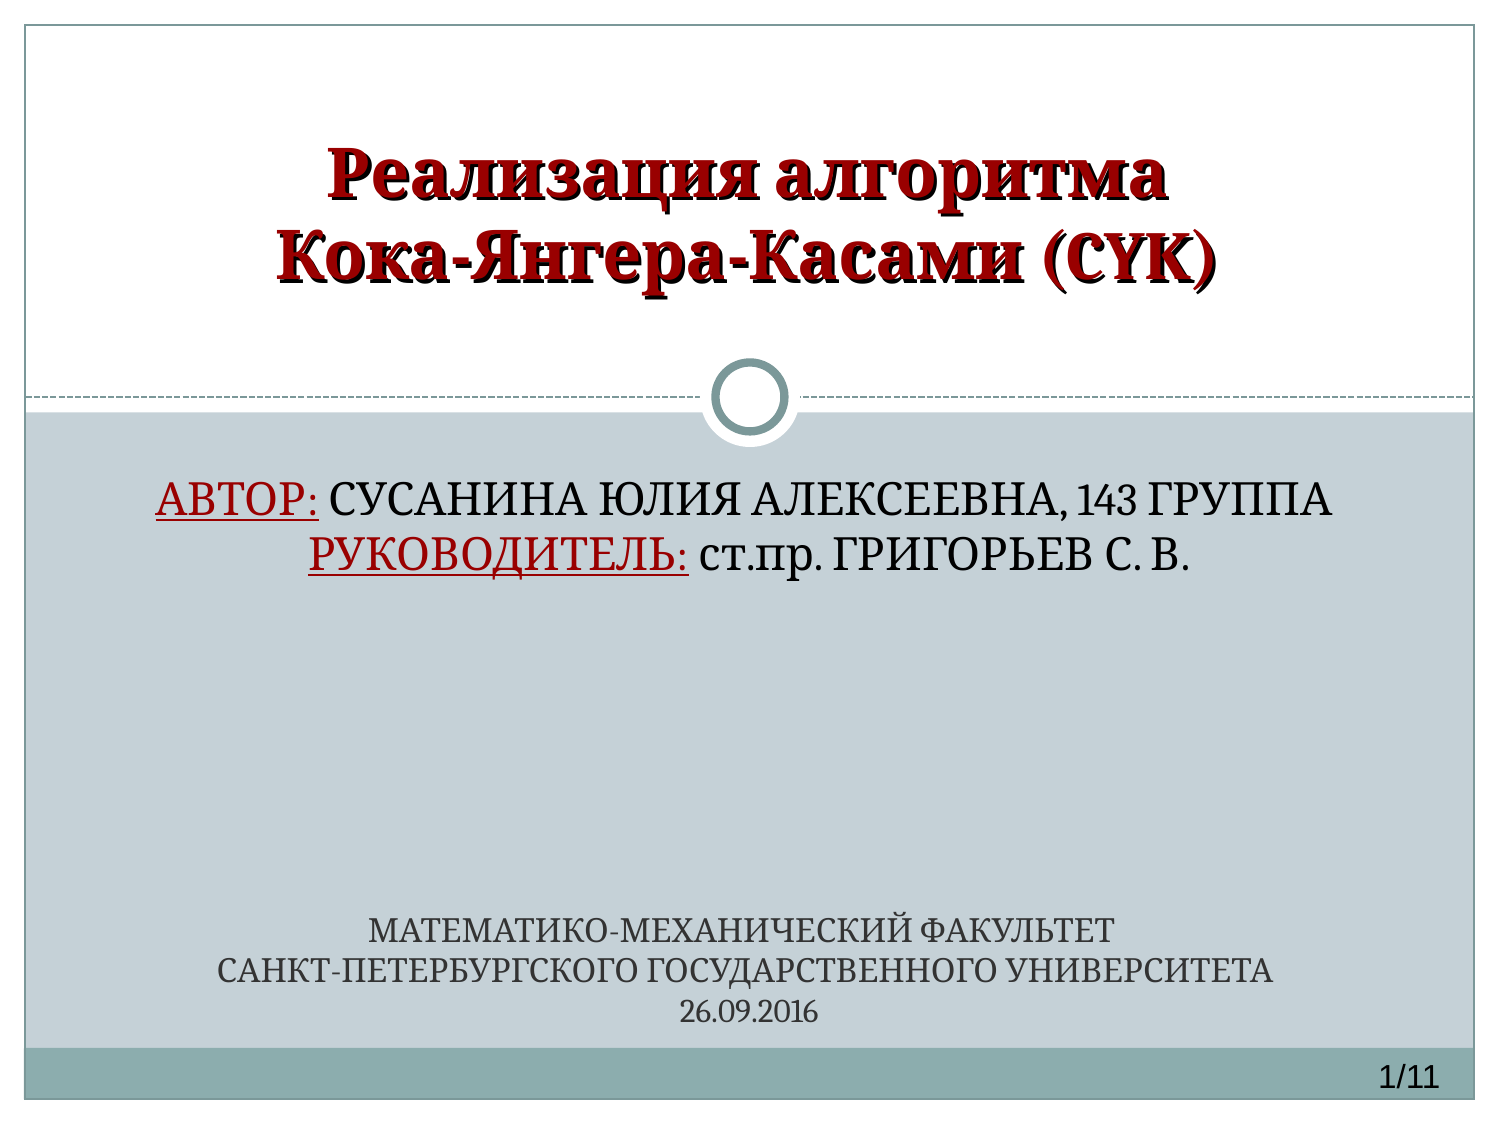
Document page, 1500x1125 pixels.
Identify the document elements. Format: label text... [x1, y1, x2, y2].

subtitle АВТОР: СУСАНИНА ЮЛИЯ АЛЕКСЕЕВНА, 143 ГРУППА РУКОВОДИТЕЛЬ: ст.пр. ГРИГОРЬЕВ С. В. МАТЕМАТИКО-МЕХАНИЧЕСКИЙ ФАКУЛЬТЕТ САНКТ-ПЕТЕРБУРГСКОГО ГОСУДАРСТВЕННОГО УНИВЕРСИТЕТА 26.09.2016 [73, 462, 1426, 1031]
text_box <номер>/11 [1370, 1051, 1500, 1123]
title Реализация алгоритма Кока-Янгера-Касами (CYK) [118, 121, 1394, 331]
